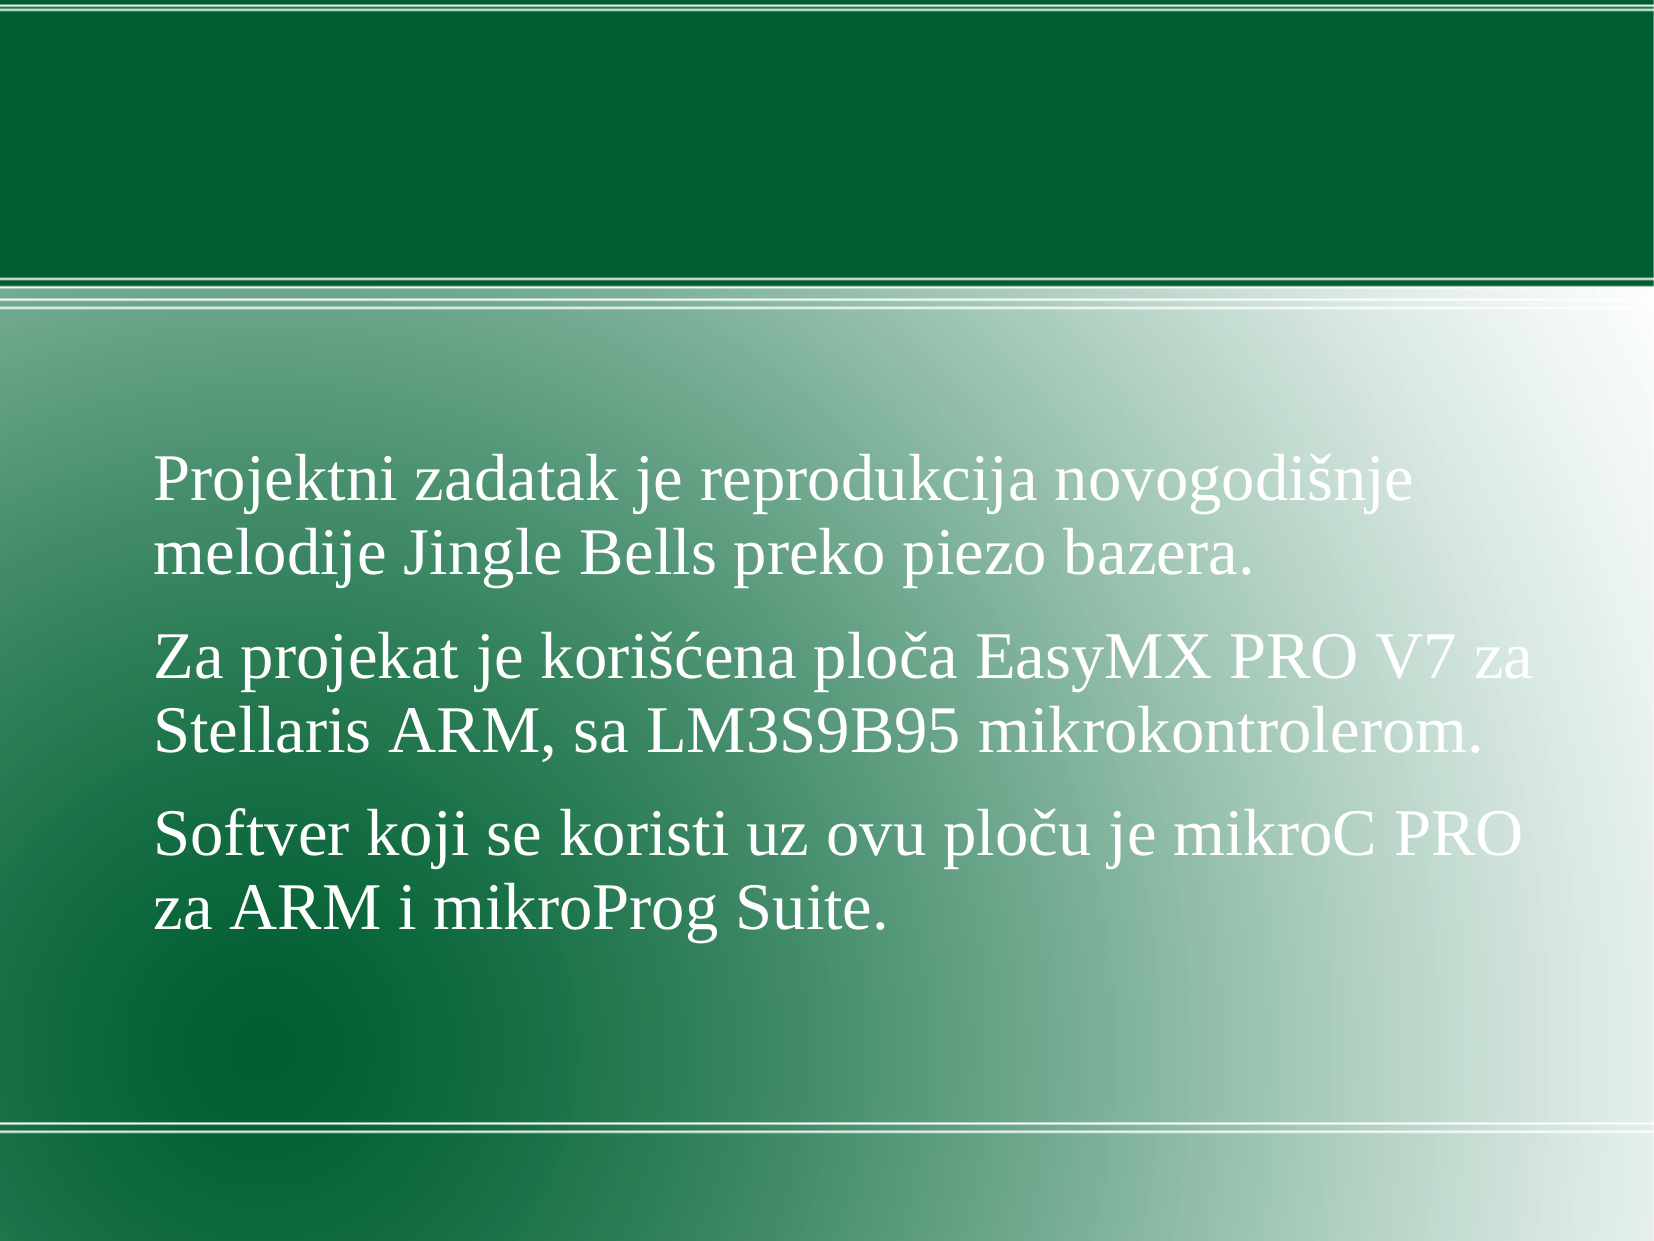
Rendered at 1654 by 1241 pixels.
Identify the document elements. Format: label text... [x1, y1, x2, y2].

picture [0, 0, 1654, 1241]
list Projektni zadatak je reprodukcija novogodišnje melodije Jingle Bells preko piezo bazera. Za projekat je korišćena ploča EasyMX PRO V7 za Stellaris ARM, sa LM3S9B95 mikrokontrolerom. Softver koji se koristi uz ovu ploču je mikroC PRO za ARM i mikroProg Suite. [82, 337, 1571, 1052]
